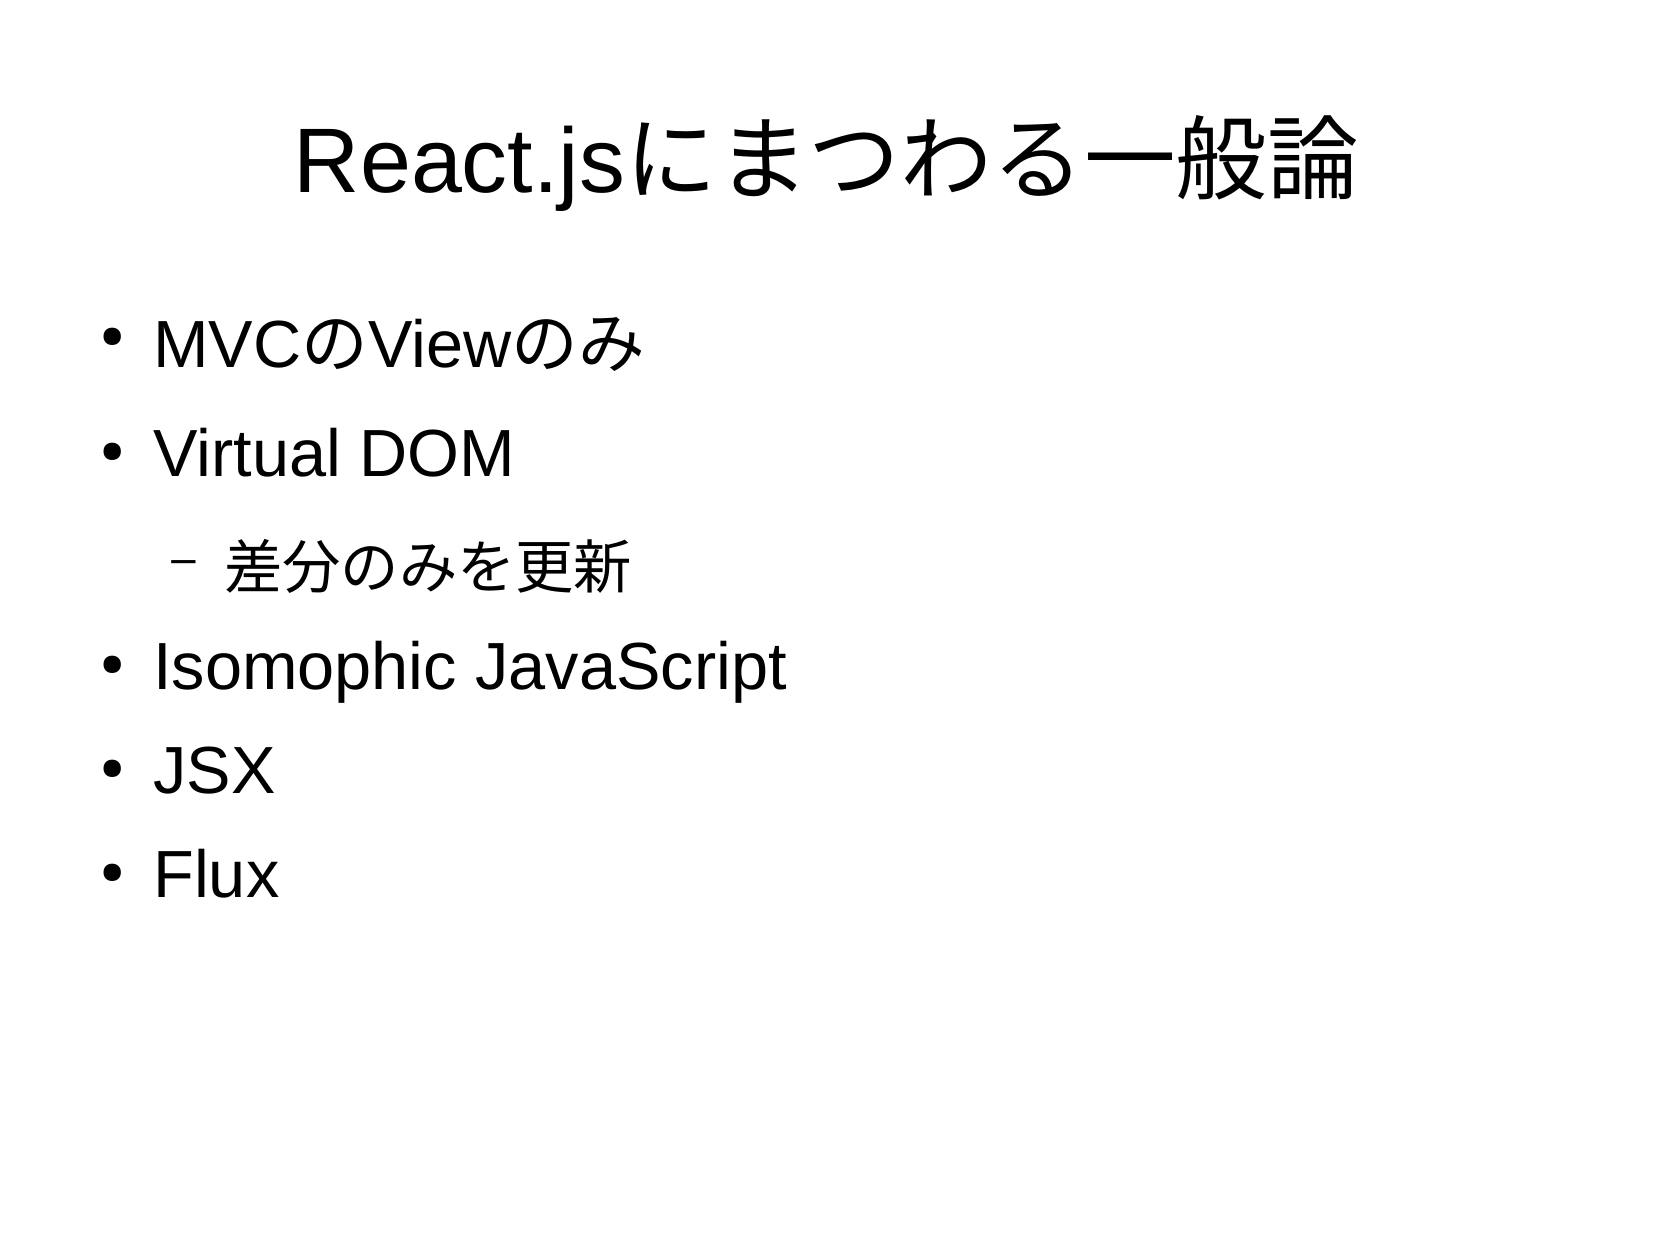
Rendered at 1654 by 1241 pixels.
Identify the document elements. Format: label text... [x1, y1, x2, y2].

title React.jsにまつわる一般論 [82, 49, 1571, 257]
list MVCのViewのみ Virtual DOM 差分のみを更新 Isomophic JavaScript JSX Flux [82, 290, 1571, 1010]
